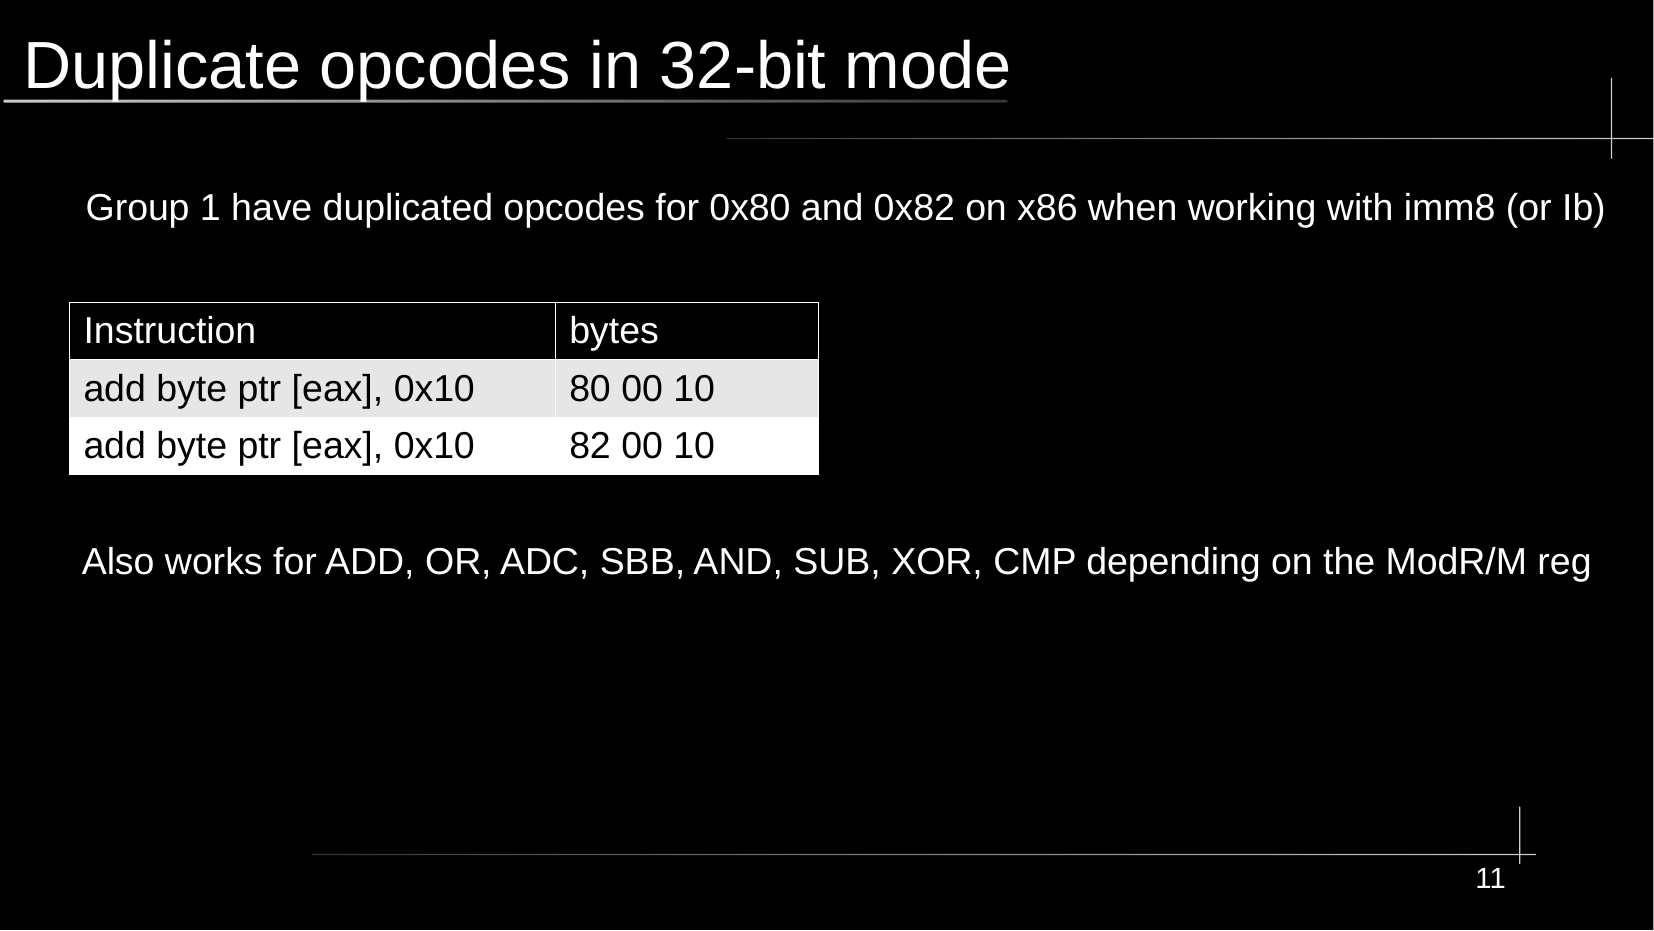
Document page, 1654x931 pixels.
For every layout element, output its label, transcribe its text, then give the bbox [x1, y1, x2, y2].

table_cell add byte ptr [eax], 0x10 [70, 360, 555, 417]
text_box Group 1 have duplicated opcodes for 0x80 and 0x82 on x86 when working with imm8 (or Ib) [70, 179, 1622, 237]
text_box Also works for ADD, OR, ADC, SBB, AND, SUB, XOR, CMP depending on the ModR/M reg [67, 532, 1608, 590]
table_cell add byte ptr [eax], 0x10 [70, 418, 555, 474]
table_cell 82 00 10 [556, 418, 818, 474]
table_cell 80 00 10 [556, 360, 818, 417]
table_header bytes [556, 303, 818, 359]
title Duplicate opcodes in 32-bit mode [23, 11, 1589, 119]
table_header Instruction [70, 303, 555, 359]
